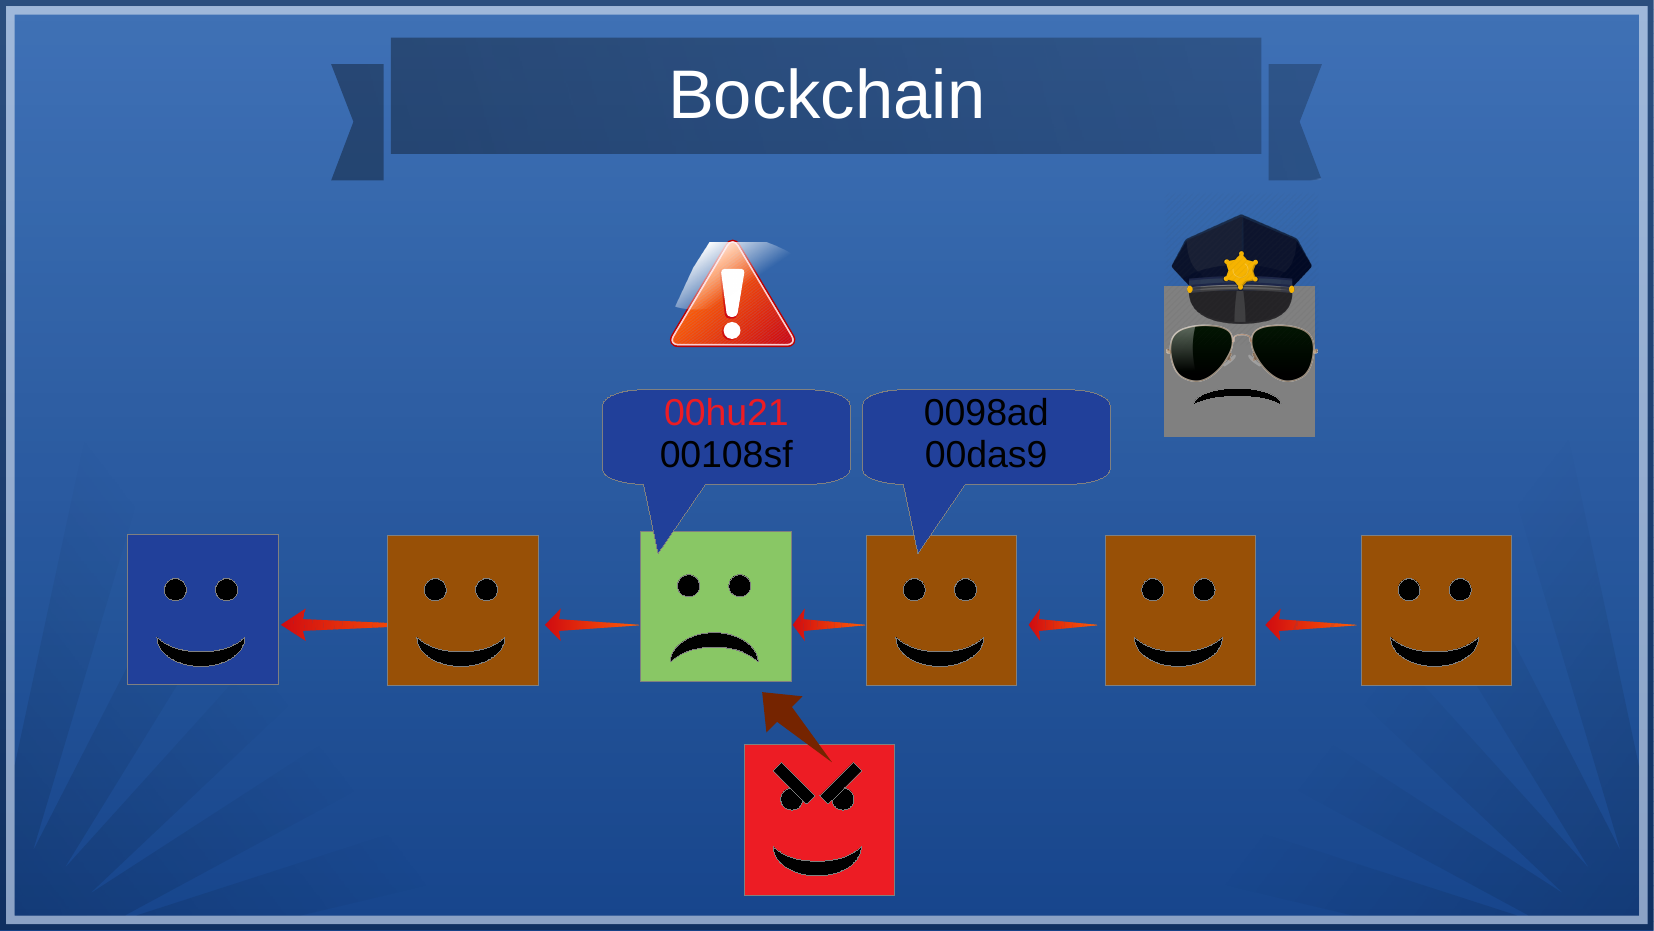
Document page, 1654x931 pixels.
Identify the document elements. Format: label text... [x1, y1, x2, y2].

title Bockchain [389, 35, 1264, 154]
text_box 0098ad 00das9 [862, 389, 1111, 554]
picture [1027, 606, 1099, 644]
text_box [1164, 414, 1315, 437]
picture [791, 606, 867, 644]
text_box [866, 535, 1017, 686]
text_box [387, 535, 539, 686]
text_box [744, 744, 895, 896]
picture [1157, 192, 1327, 414]
picture [649, 212, 817, 380]
picture [1263, 606, 1359, 644]
picture [279, 606, 387, 644]
text_box [1105, 535, 1256, 686]
picture [744, 673, 851, 781]
text_box [640, 531, 792, 682]
text_box [127, 534, 279, 685]
text_box [1361, 535, 1512, 686]
picture [543, 606, 641, 644]
text_box 00hu21 00108sf [602, 389, 851, 554]
